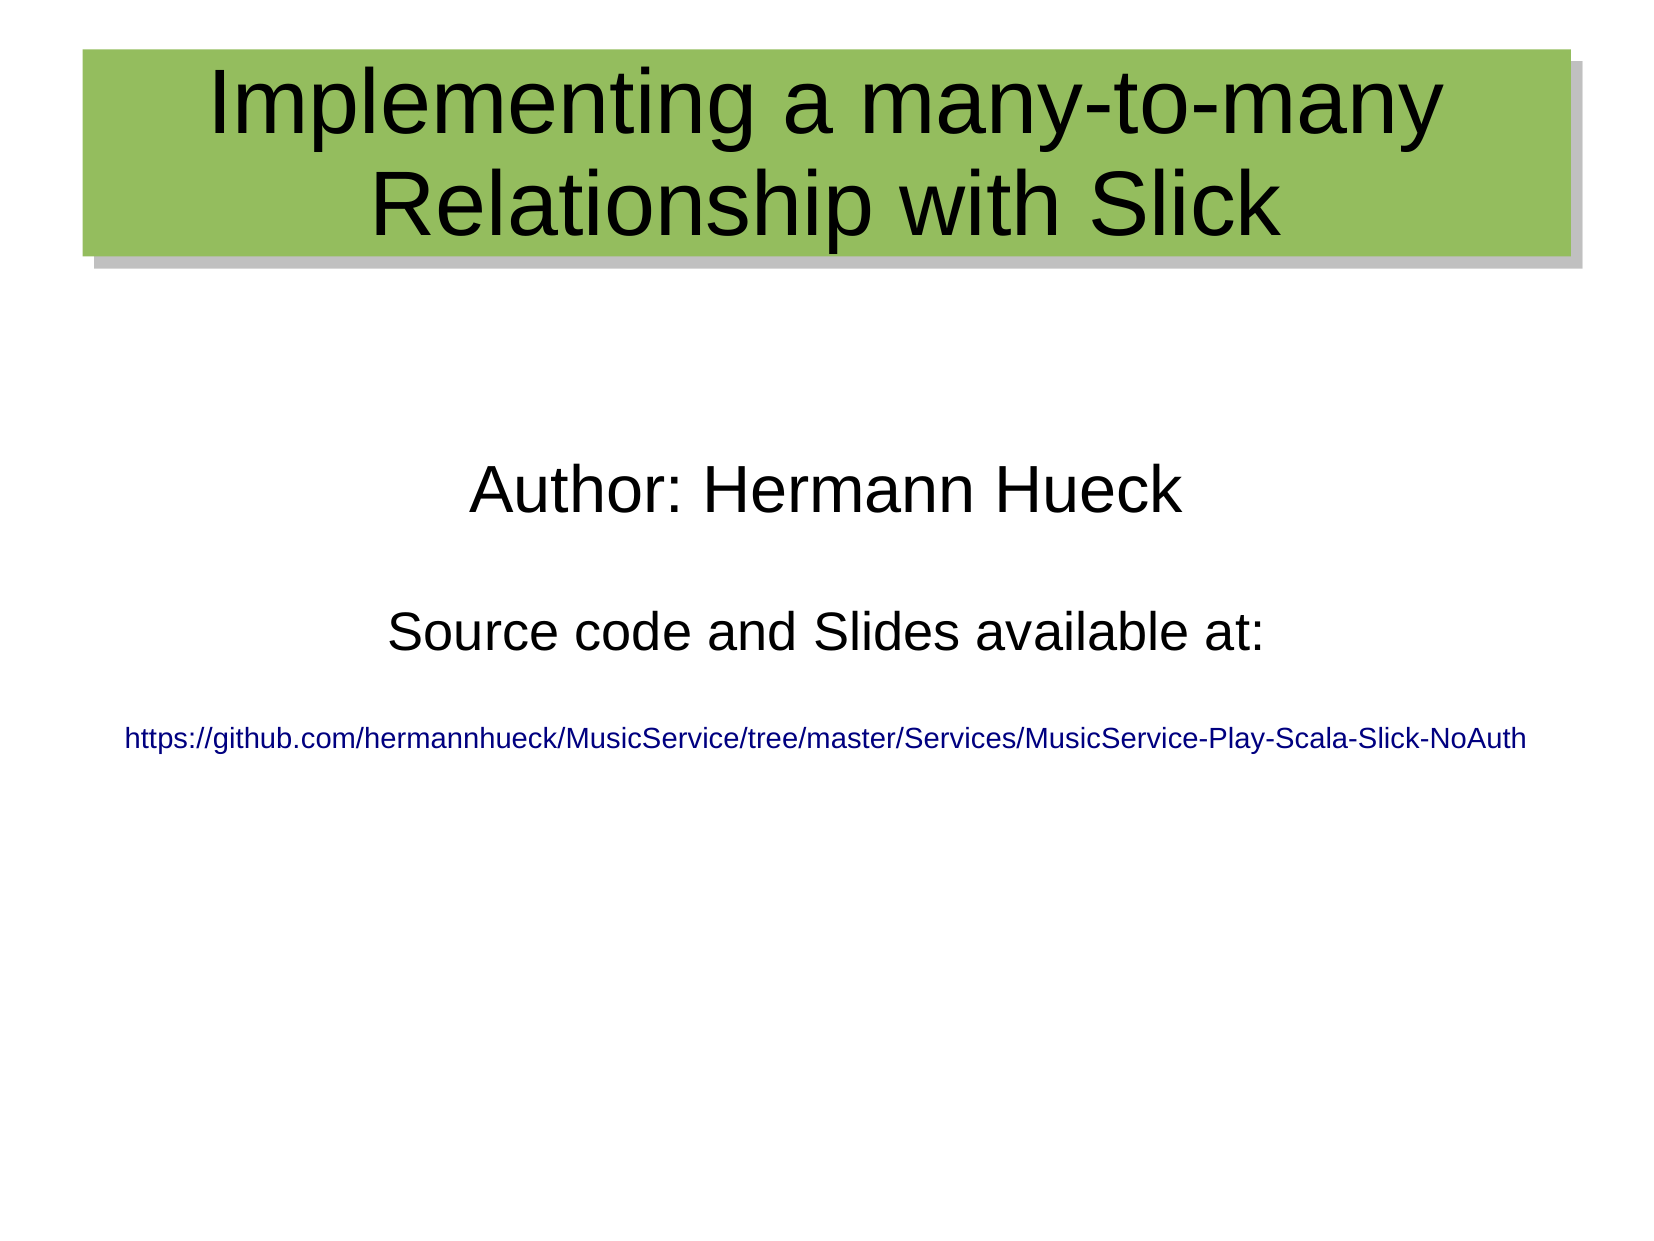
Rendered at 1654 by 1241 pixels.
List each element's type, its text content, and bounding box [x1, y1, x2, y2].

subtitle Author: Hermann Hueck Source code and Slides available at: https://github.com/hermannhueck/MusicService/tree/master/Services/MusicService-Play-Scala-Slick-NoAuth [82, 290, 1571, 1010]
title Implementing a many-to-many Relationship with Slick [82, 49, 1571, 257]
